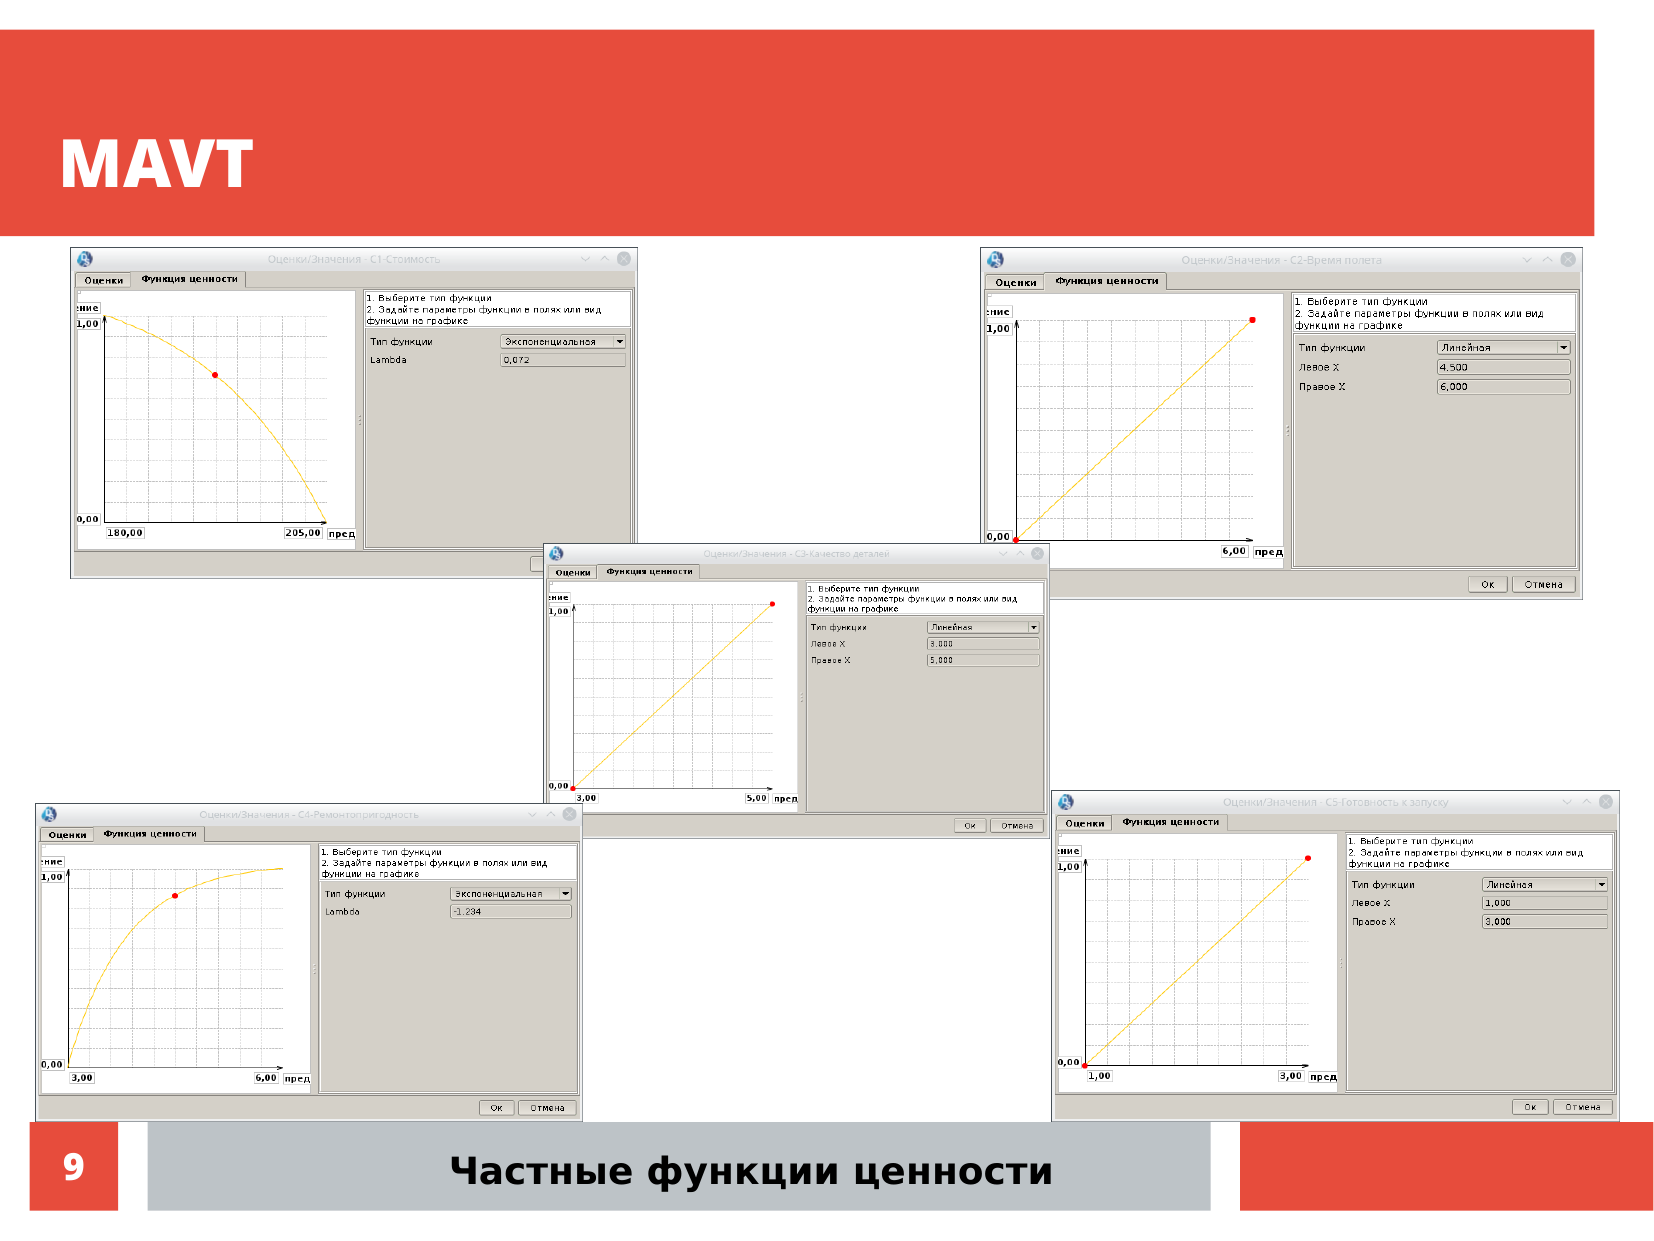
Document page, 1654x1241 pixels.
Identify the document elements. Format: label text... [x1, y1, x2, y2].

title Частные функции ценности [448, 1122, 1134, 1193]
picture [1051, 790, 1620, 1123]
title MAVT [59, 59, 1595, 207]
picture [35, 247, 1583, 1123]
